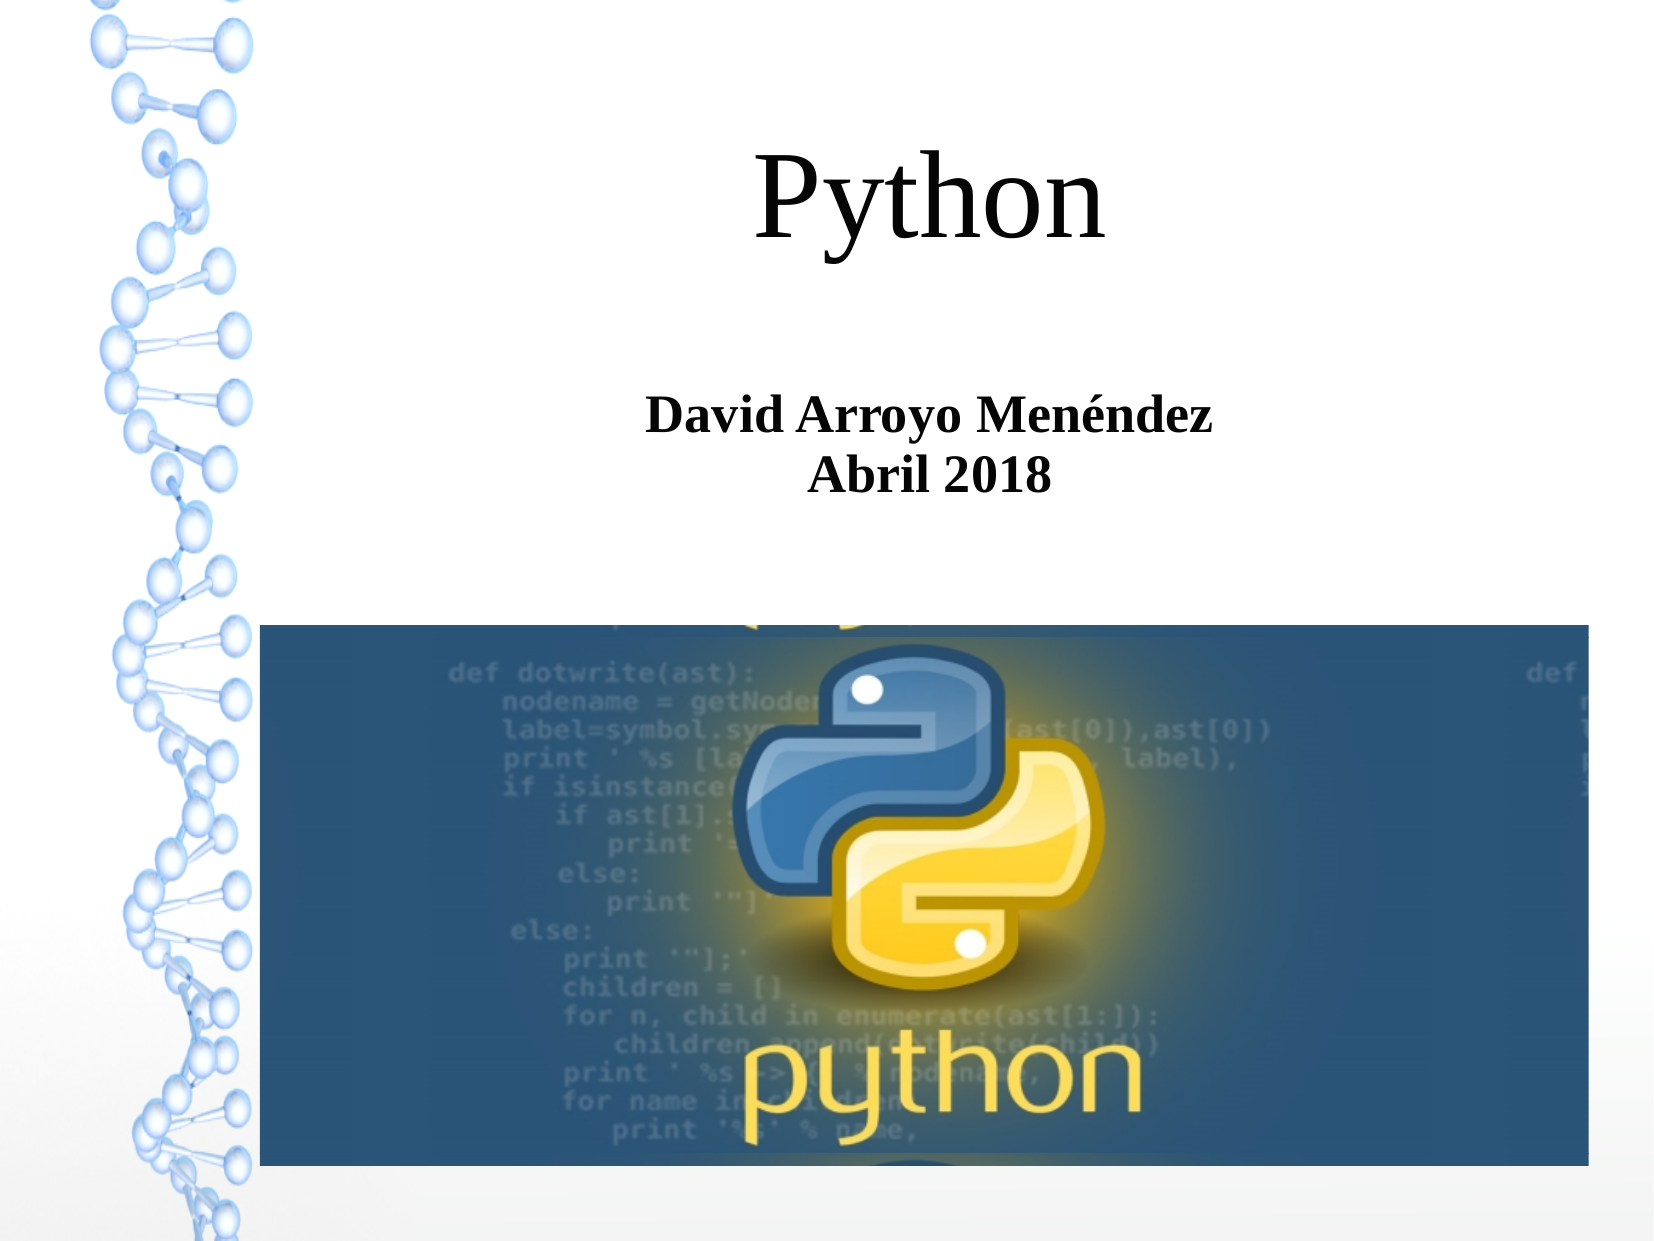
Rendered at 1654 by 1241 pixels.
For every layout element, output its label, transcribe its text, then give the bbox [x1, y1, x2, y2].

picture [0, 0, 1654, 1241]
subtitle [259, 625, 1589, 1166]
title Python David Arroyo Menéndez Abril 2018 [265, 0, 1595, 507]
